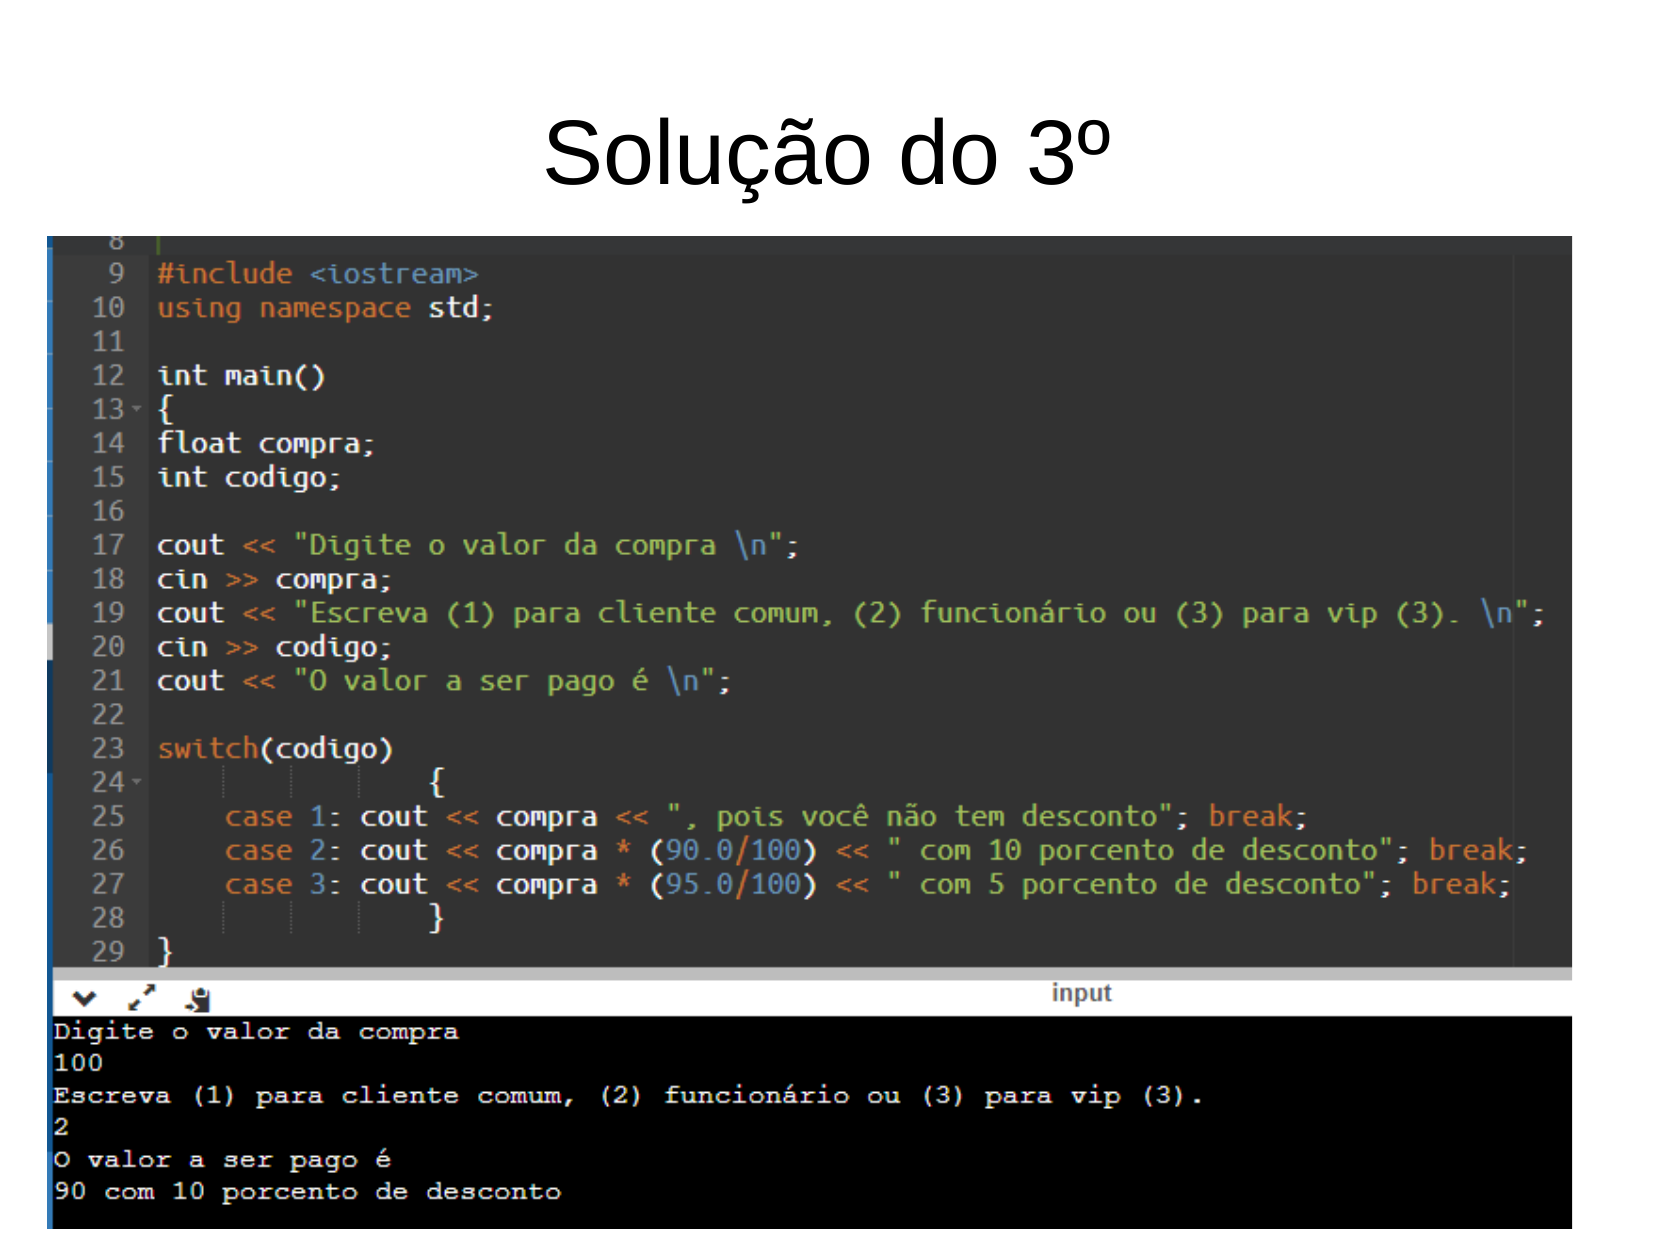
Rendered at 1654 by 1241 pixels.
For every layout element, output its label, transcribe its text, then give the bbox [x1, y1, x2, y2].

title Solução do 3º [82, 49, 1571, 236]
picture [47, 236, 1573, 1229]
